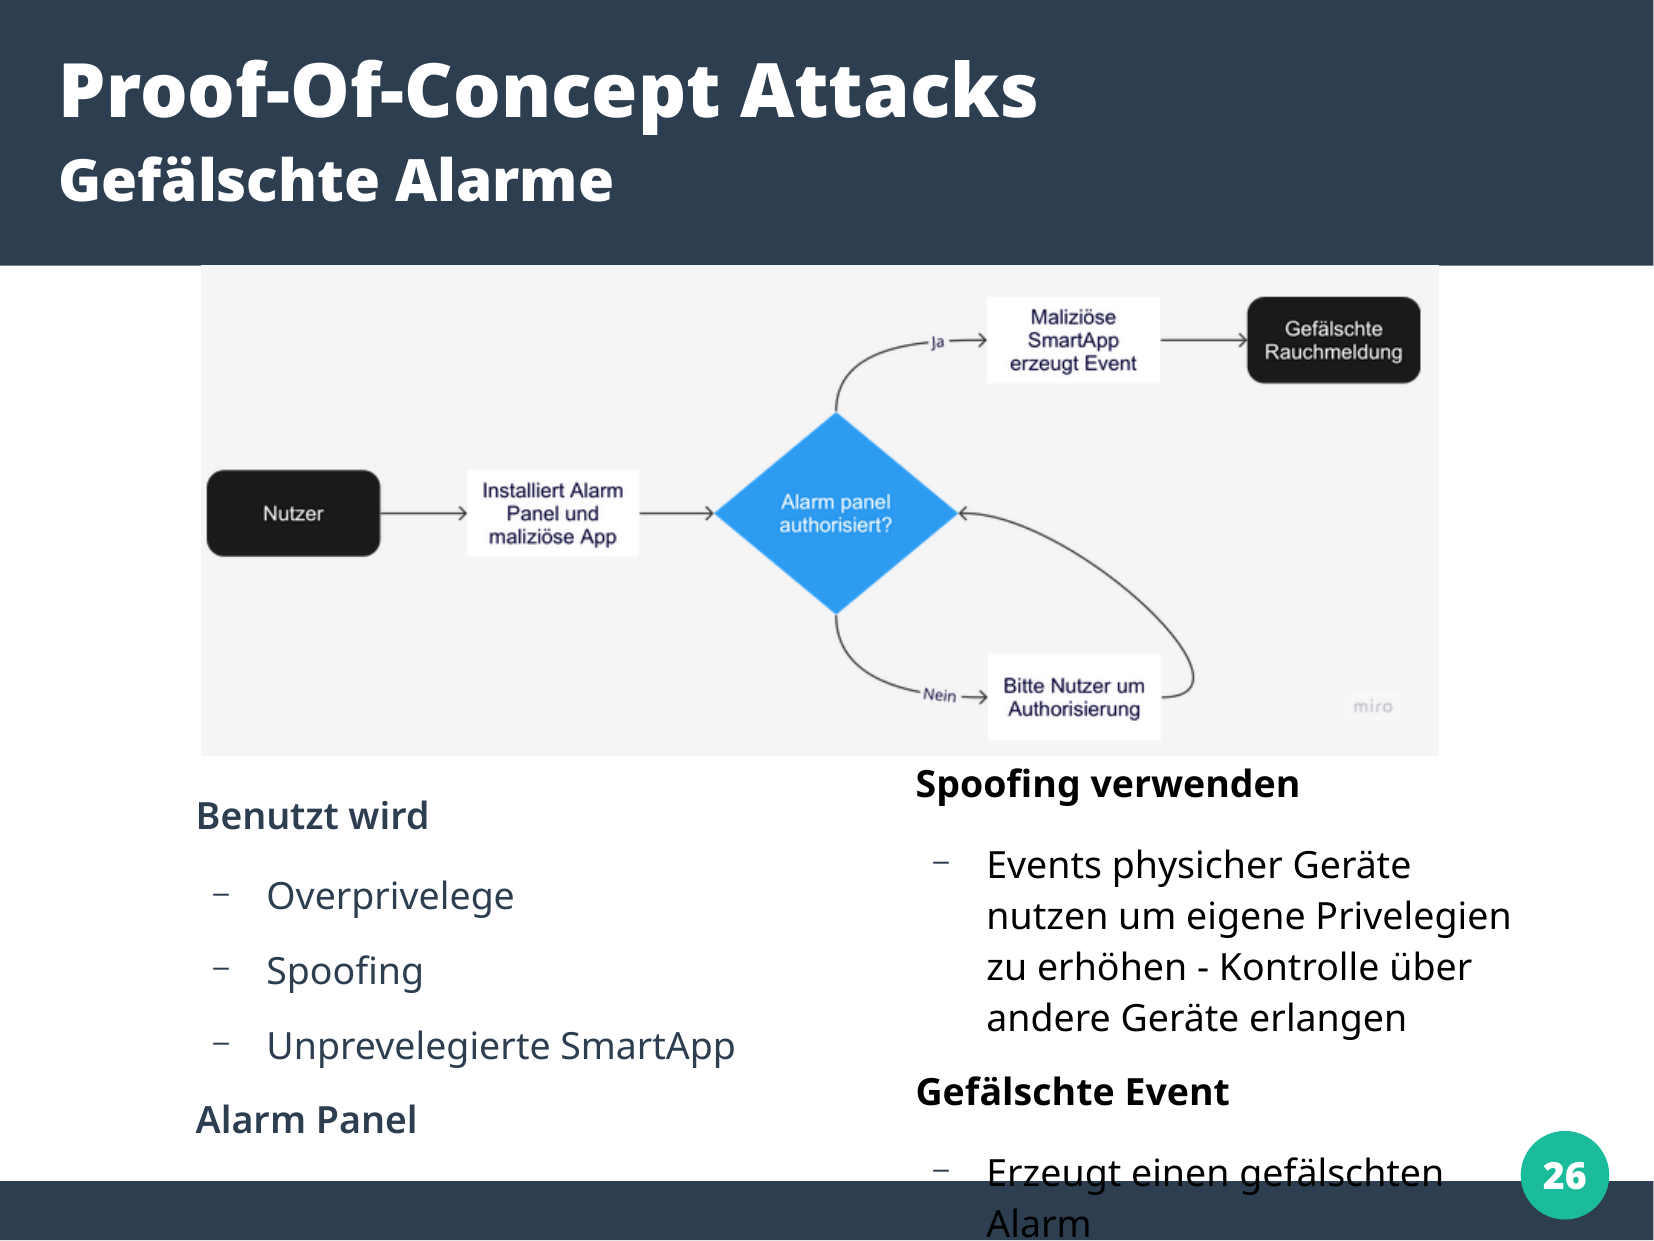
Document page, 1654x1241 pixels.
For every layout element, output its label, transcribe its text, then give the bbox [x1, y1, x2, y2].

list Benutzt wird Overprivelege Spoofing Unprevelegierte SmartApp Alarm Panel [124, 789, 829, 1226]
title Proof-Of-Concept Attacks Gefälschte Alarme [59, 49, 1595, 207]
text_box Spoofing verwenden Events physicher Geräte nutzen um eigene Privelegien zu erhöhen - Kontrolle über andere Geräte erlangen Gefälschte Event Erzeugt einen gefälschten Alarm [829, 750, 1562, 1241]
picture [201, 265, 1439, 756]
